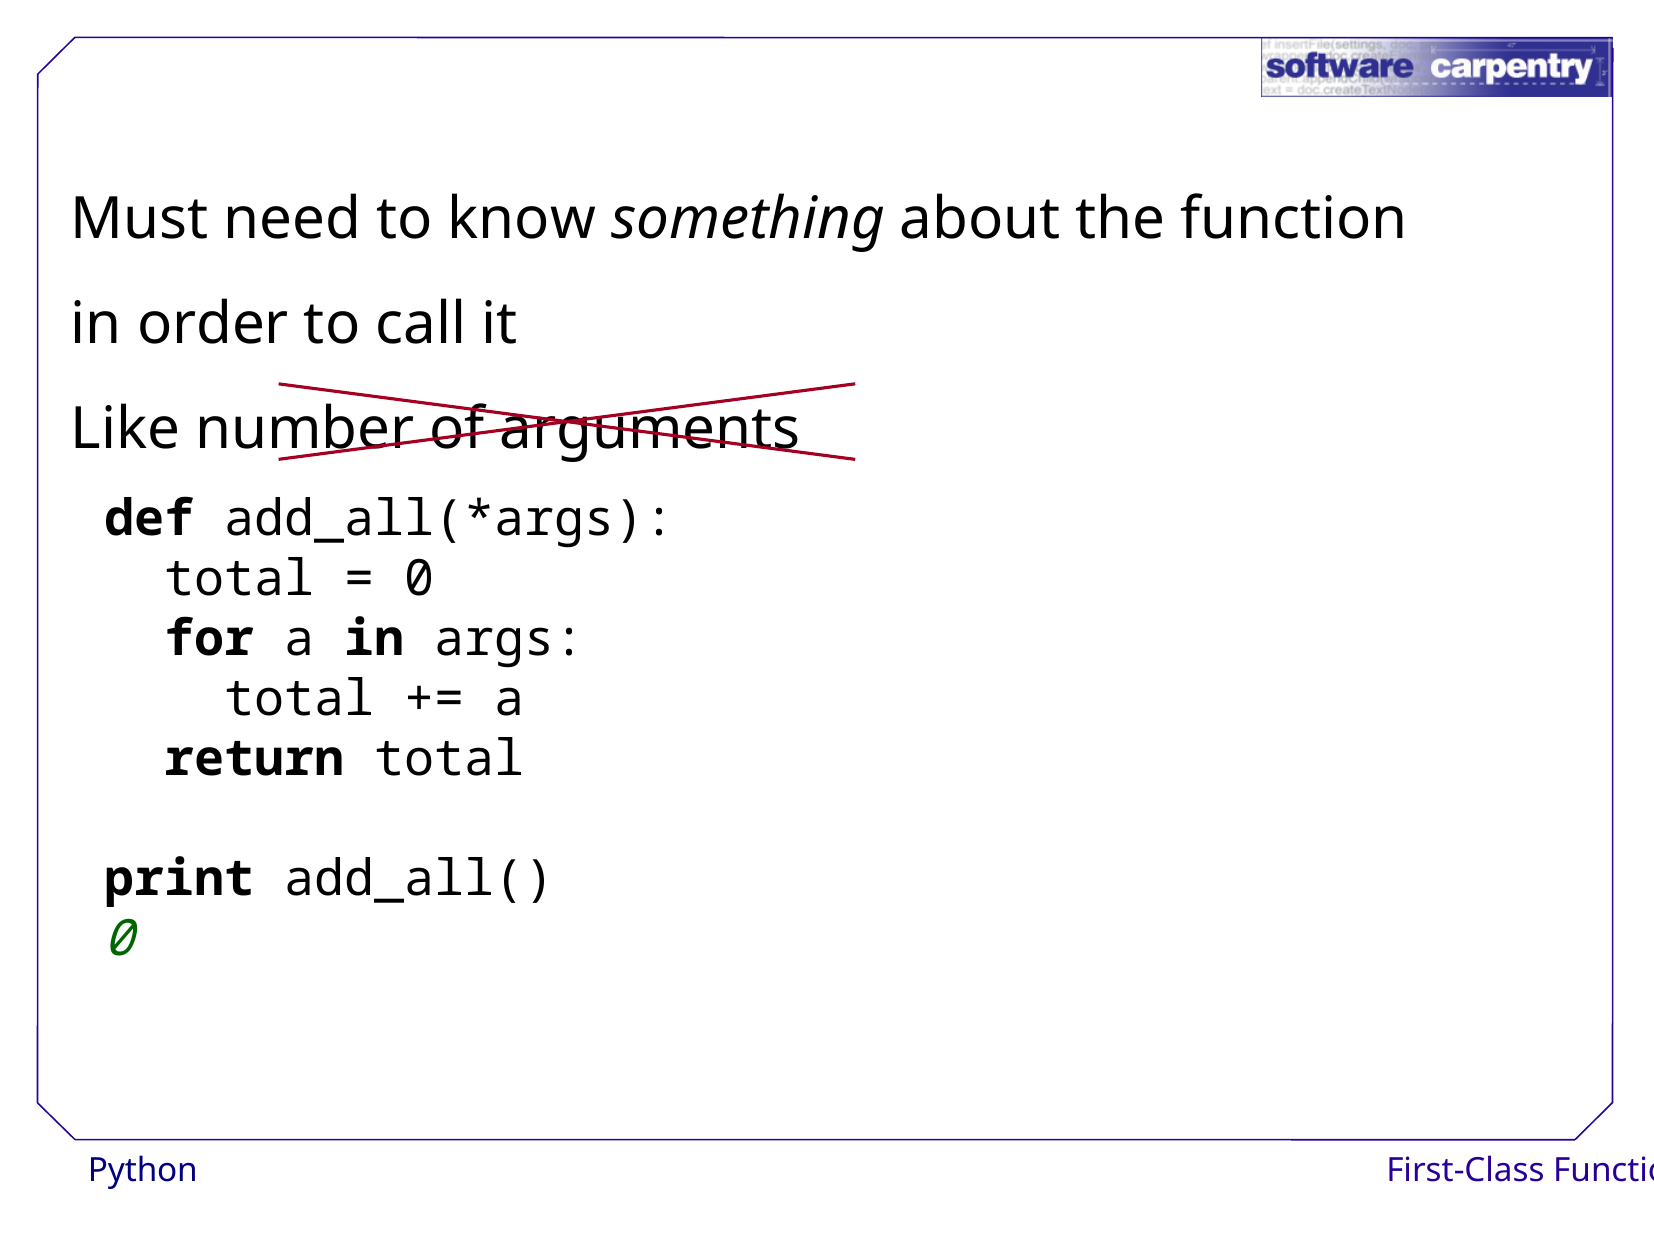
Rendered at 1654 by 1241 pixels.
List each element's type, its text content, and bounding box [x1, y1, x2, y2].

text_box def add_all(*args): total = 0 for a in args: total += a return total print add_all() 0 [89, 478, 1234, 1093]
picture [1261, 39, 1613, 97]
text_box Must need to know something about the function in order to call it Like number of arguments [56, 138, 1574, 469]
